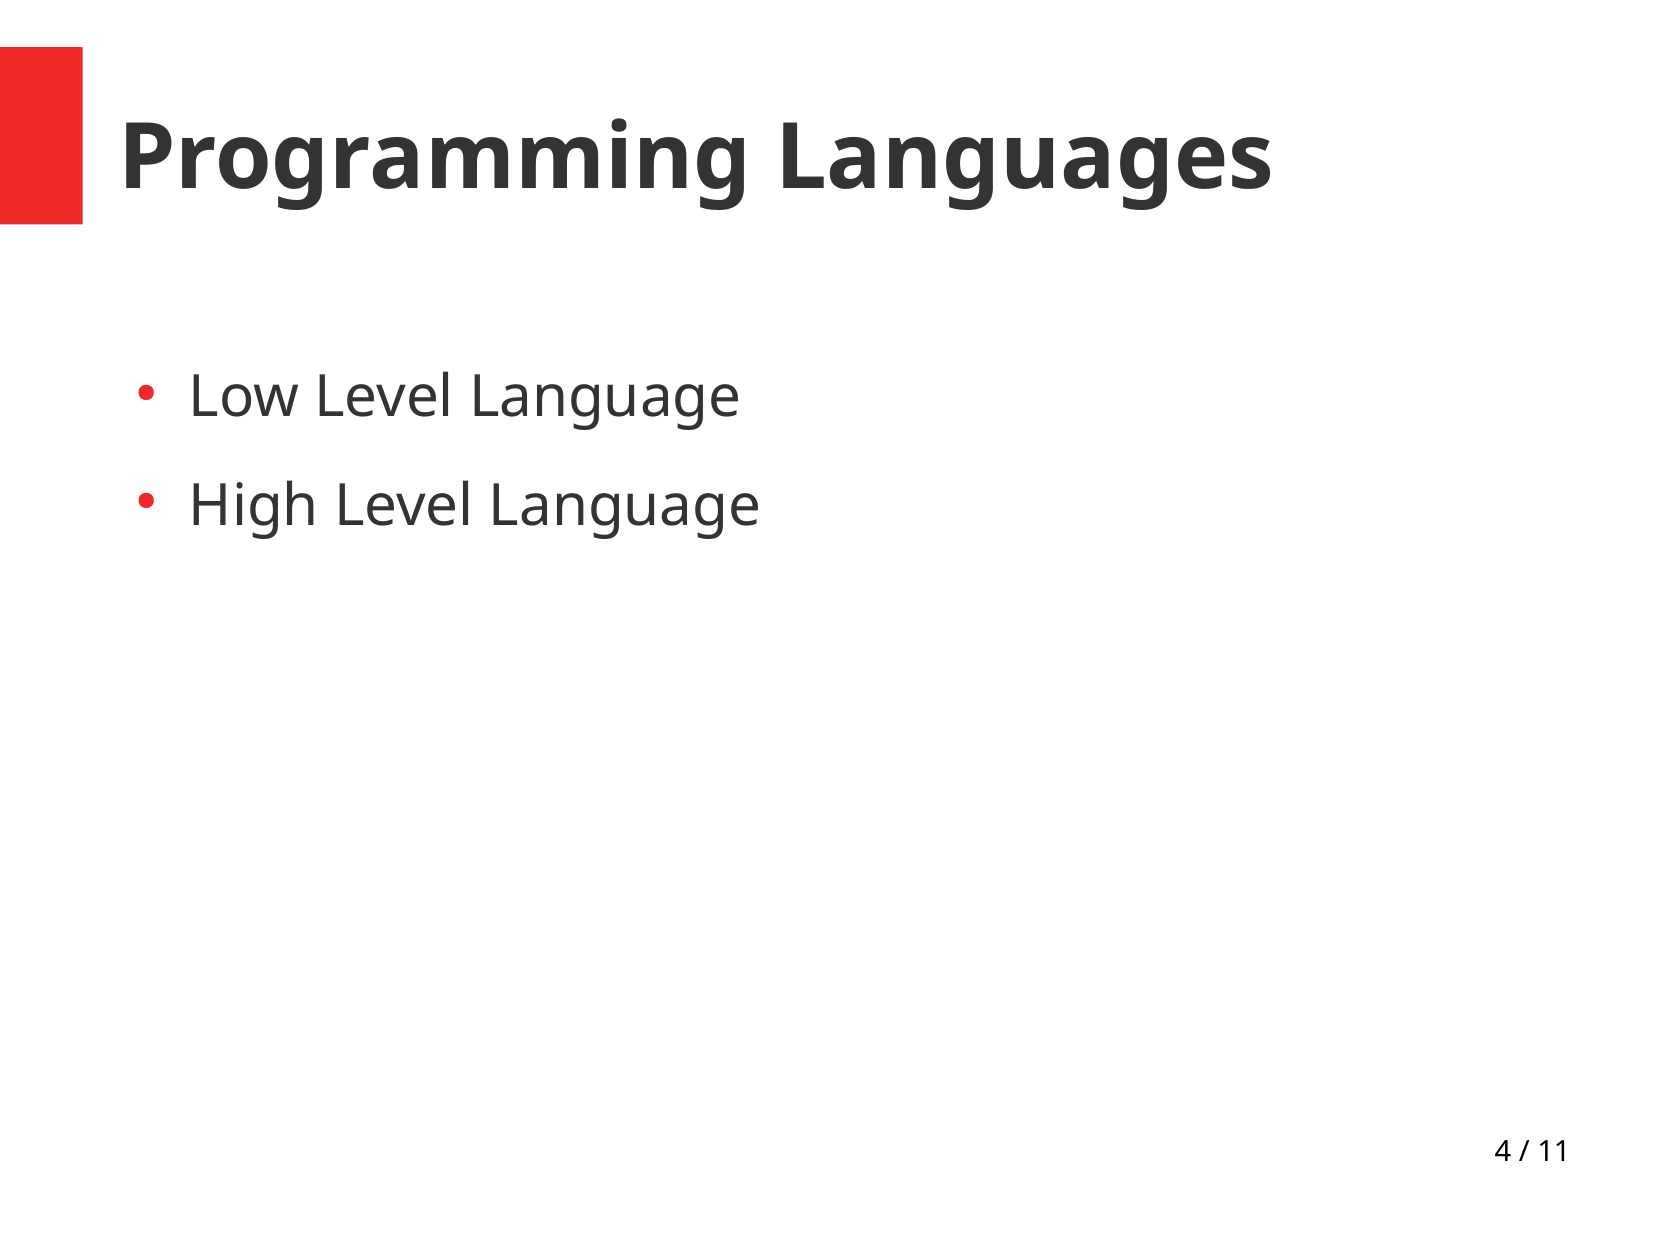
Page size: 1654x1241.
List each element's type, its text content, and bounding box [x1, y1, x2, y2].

title Programming Languages [118, 49, 1571, 257]
list Low Level Language High Level Language [118, 354, 1536, 1074]
